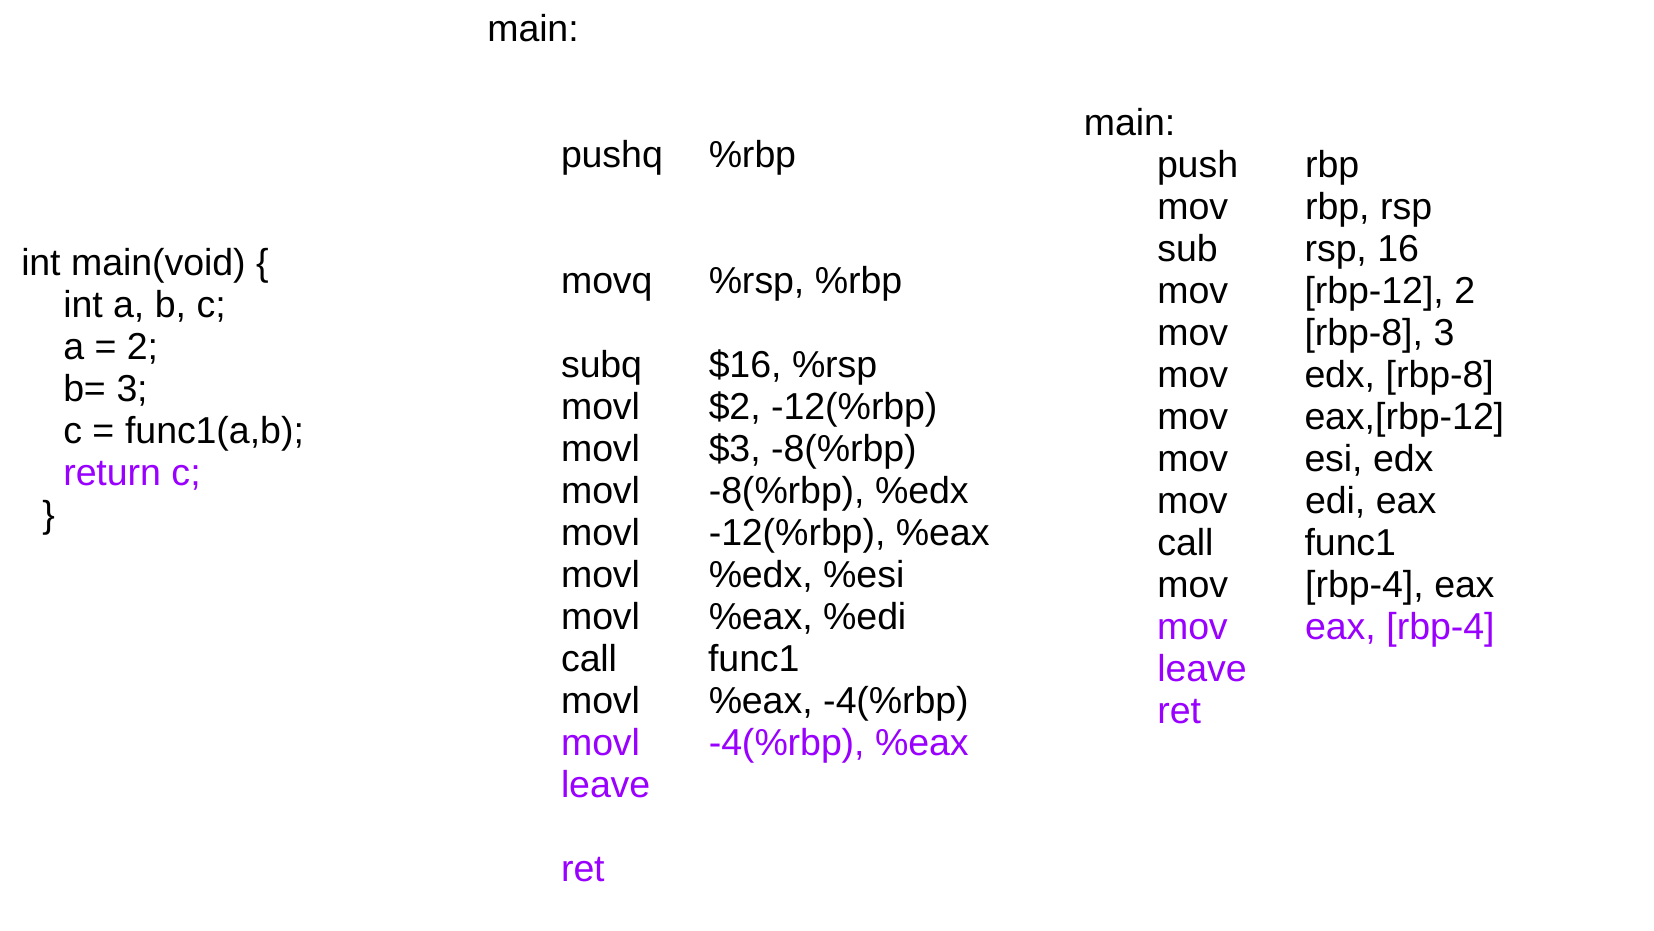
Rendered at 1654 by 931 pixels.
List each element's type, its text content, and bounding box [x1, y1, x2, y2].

text_box main: push rbp mov rbp, rsp sub rsp, 16 mov [rbp-12], 2 mov [rbp-8], 3 mov edx, [rbp-8] mov eax,[rbp-12] mov esi, edx mov edi, eax call func1 mov [rbp-4], eax mov eax, [rbp-4] leave ret [1068, 94, 1607, 931]
text_box int main(void) { int a, b, c; a = 2; b= 3; c = func1(a,b); return c; } [6, 234, 319, 544]
text_box main: pushq %rbp movq %rsp, %rbp subq $16, %rsp movl $2, -12(%rbp) movl $3, -8(%rbp) movl -8(%rbp), %edx movl -12(%rbp), %eax movl %edx, %esi movl %eax, %edi call func1 movl %eax, -4(%rbp) movl -4(%rbp), %eax leave ret [472, 0, 1005, 931]
